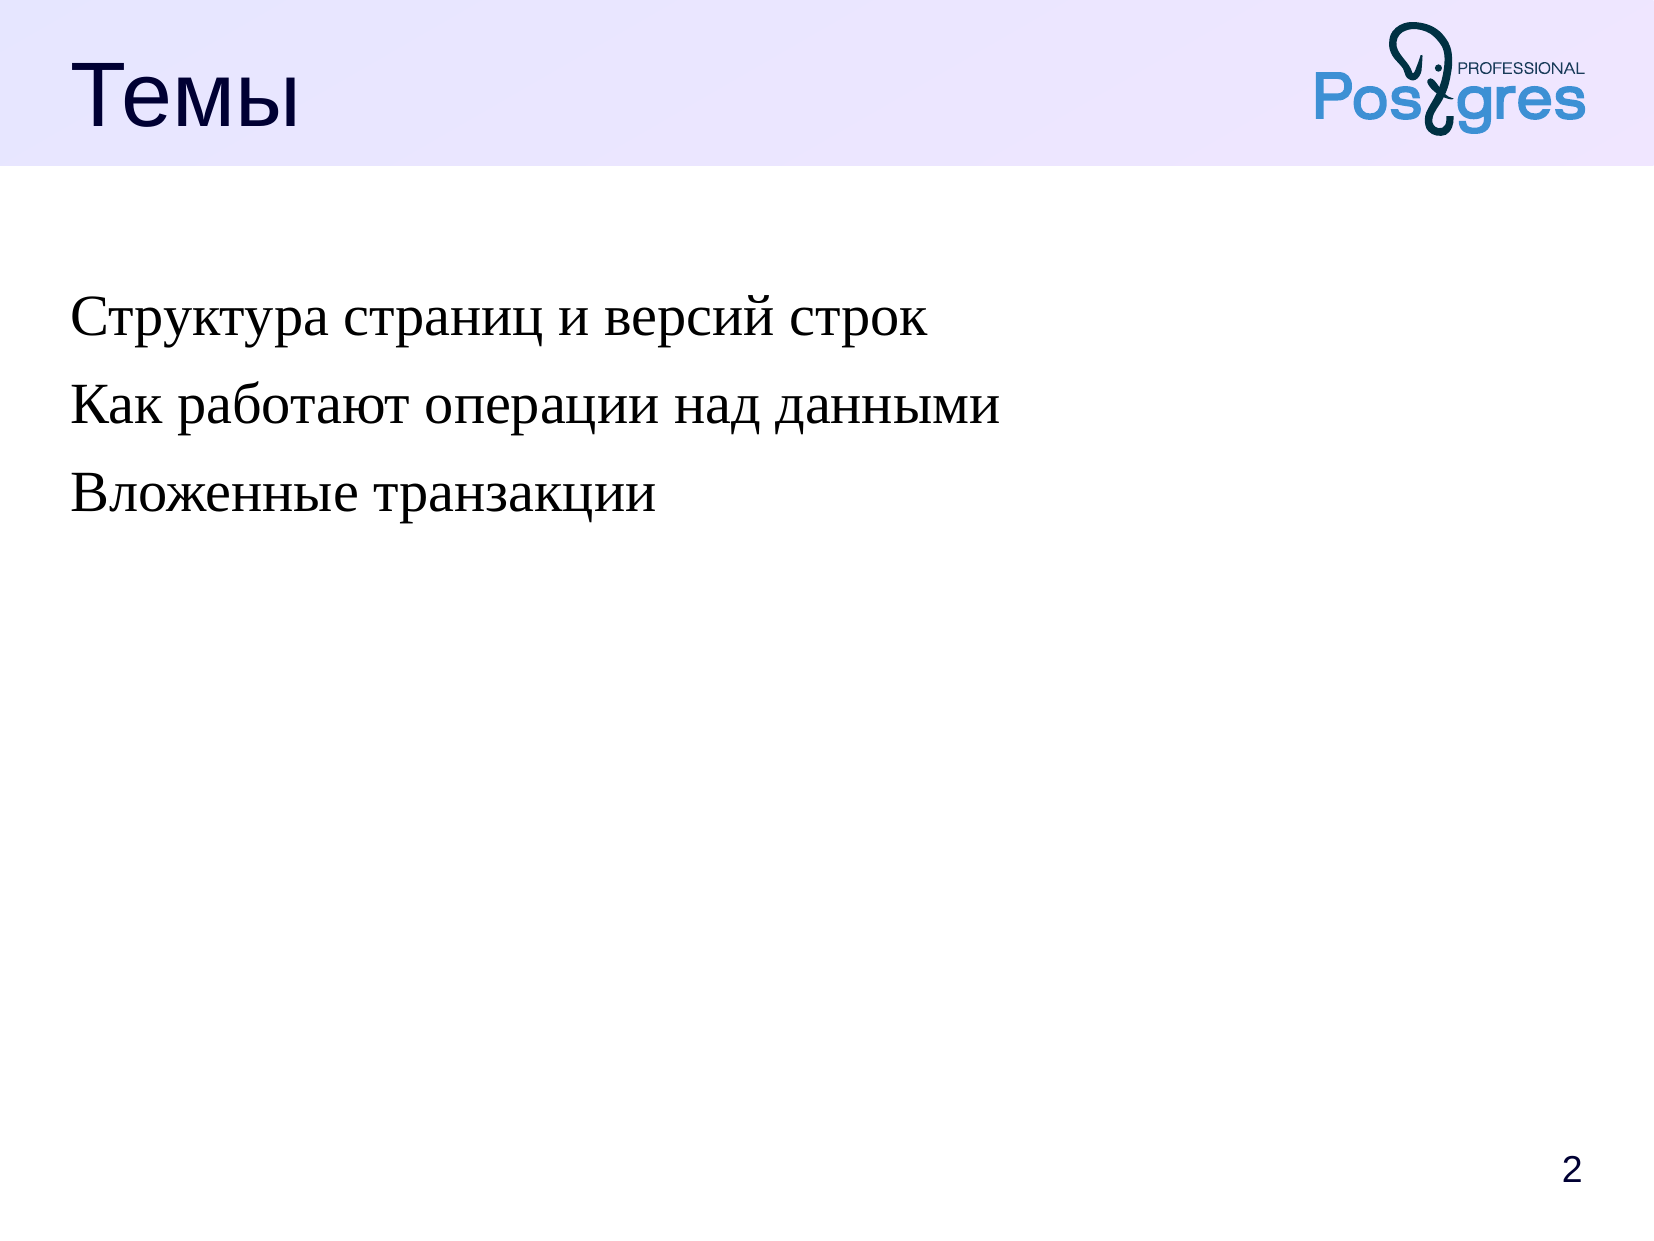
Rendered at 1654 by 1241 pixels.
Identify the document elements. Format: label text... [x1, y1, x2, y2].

list Структура страниц и версий строк Как работают операции над данными Вложенные транзакции [70, 283, 1583, 1141]
title Темы [70, 43, 1241, 147]
